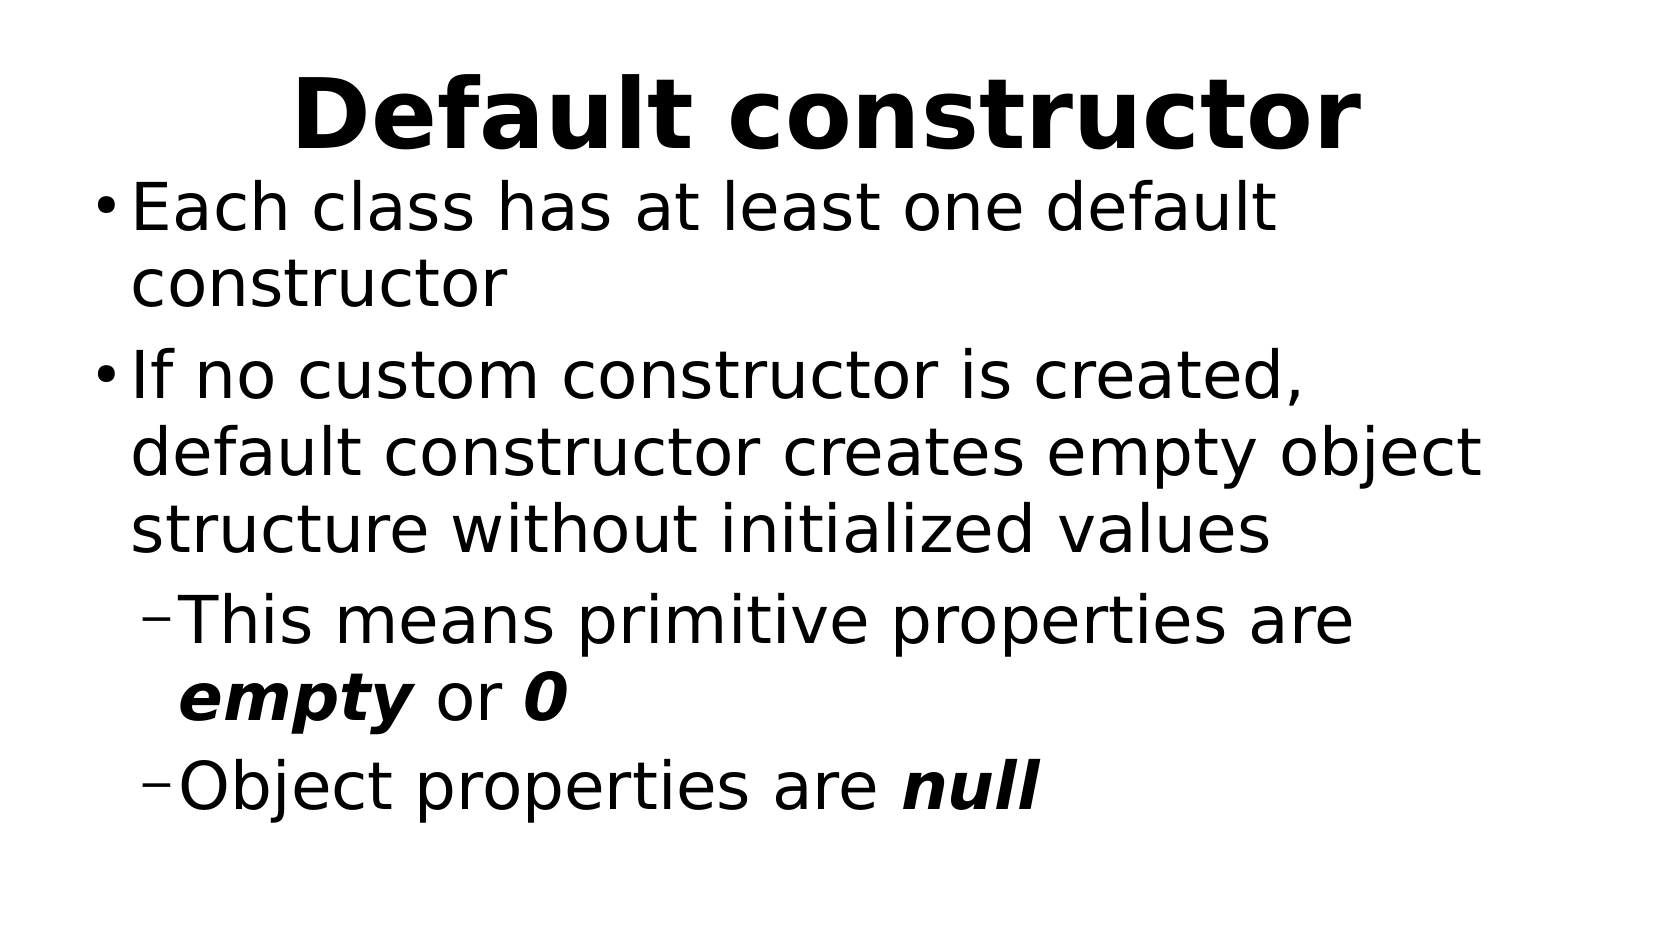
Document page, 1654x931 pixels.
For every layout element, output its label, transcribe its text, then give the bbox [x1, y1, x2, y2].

title Default constructor [82, 37, 1571, 193]
list Each class has at least one default constructor If no custom constructor is created, default constructor creates empty object structure without initialized values This means primitive properties are empty or 0 Object properties are null [82, 168, 1538, 889]
